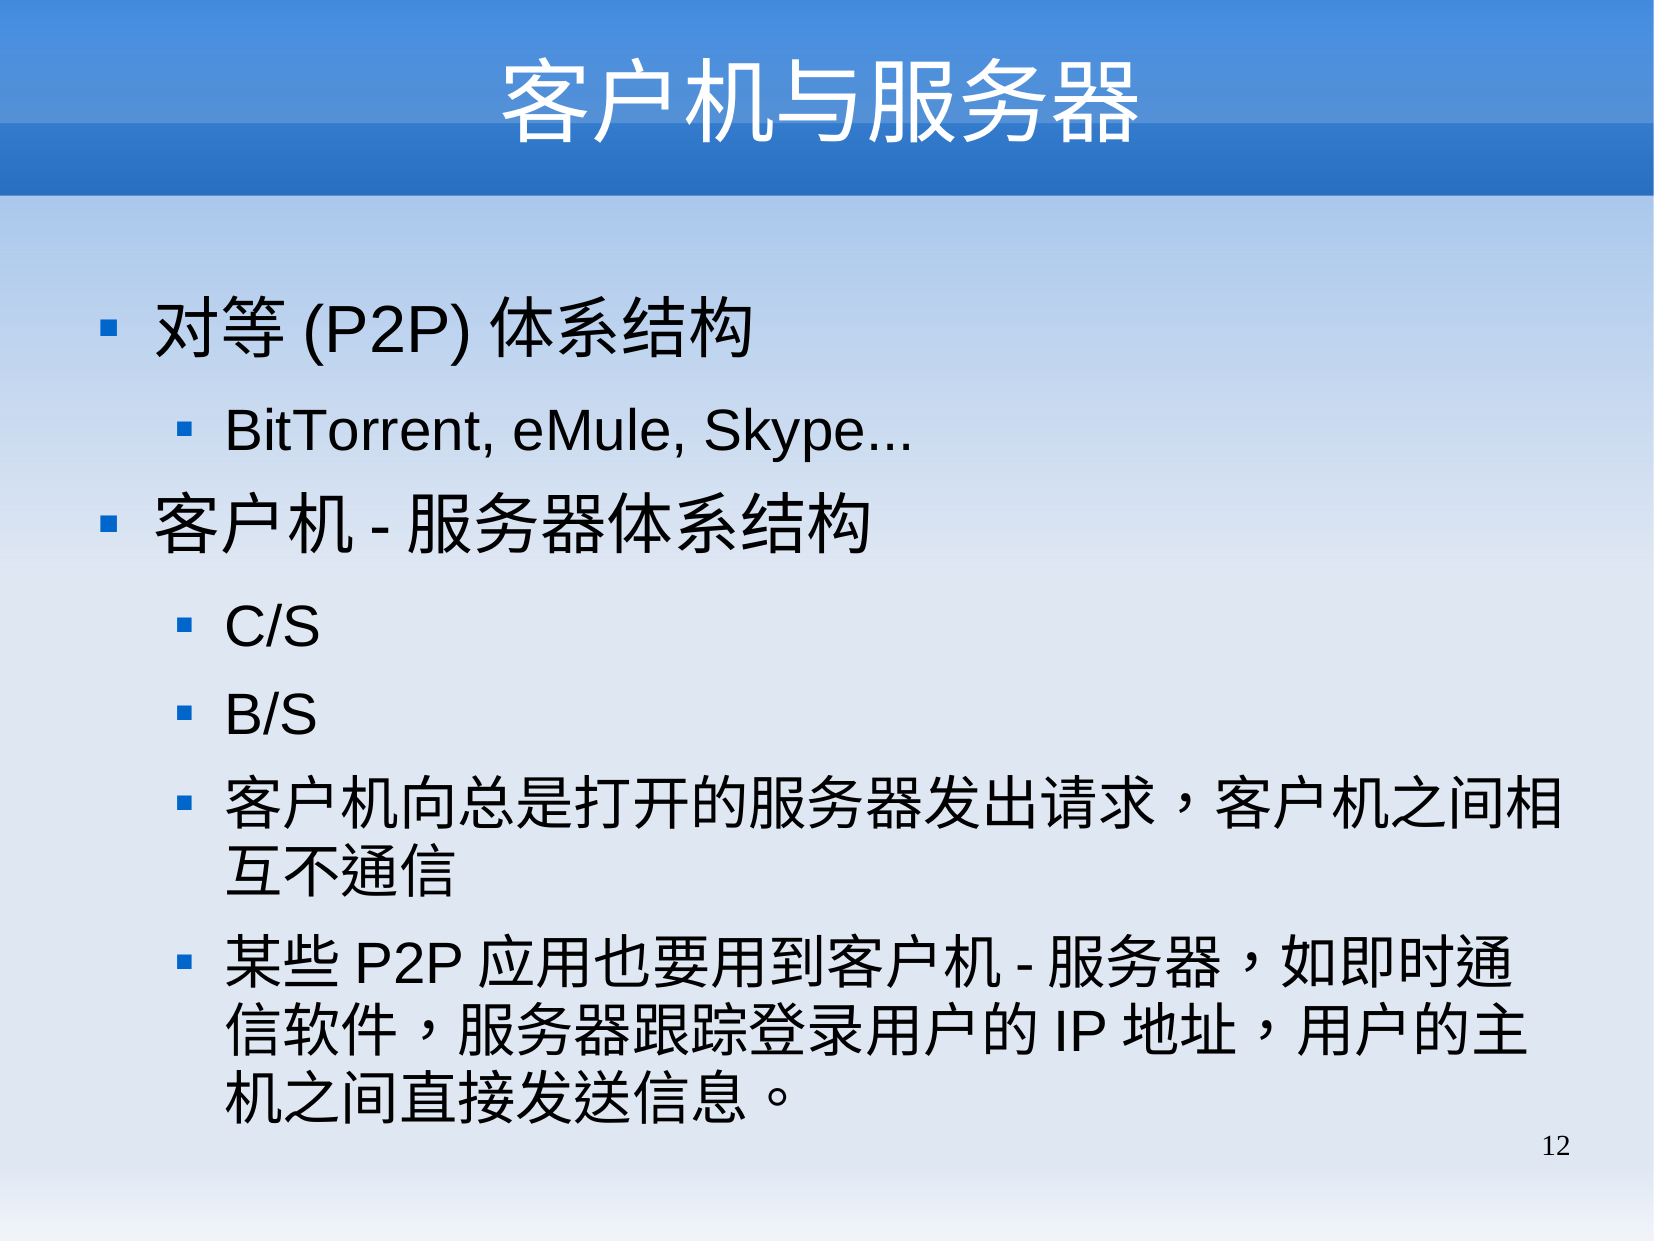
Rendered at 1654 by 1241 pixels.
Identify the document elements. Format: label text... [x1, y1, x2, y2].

title 客户机与服务器 [76, 0, 1565, 208]
list 对等(P2P)体系结构 BitTorrent, eMule, Skype... 客户机-服务器体系结构 C/S B/S 客户机向总是打开的服务器发出请求，客户机之间相互不通信 某些P2P应用也要用到客户机-服务器，如即时通信软件，服务器跟踪登录用户的IP地址，用户的主机之间直接发送信息。 [82, 290, 1571, 1134]
picture [0, 0, 1654, 1241]
